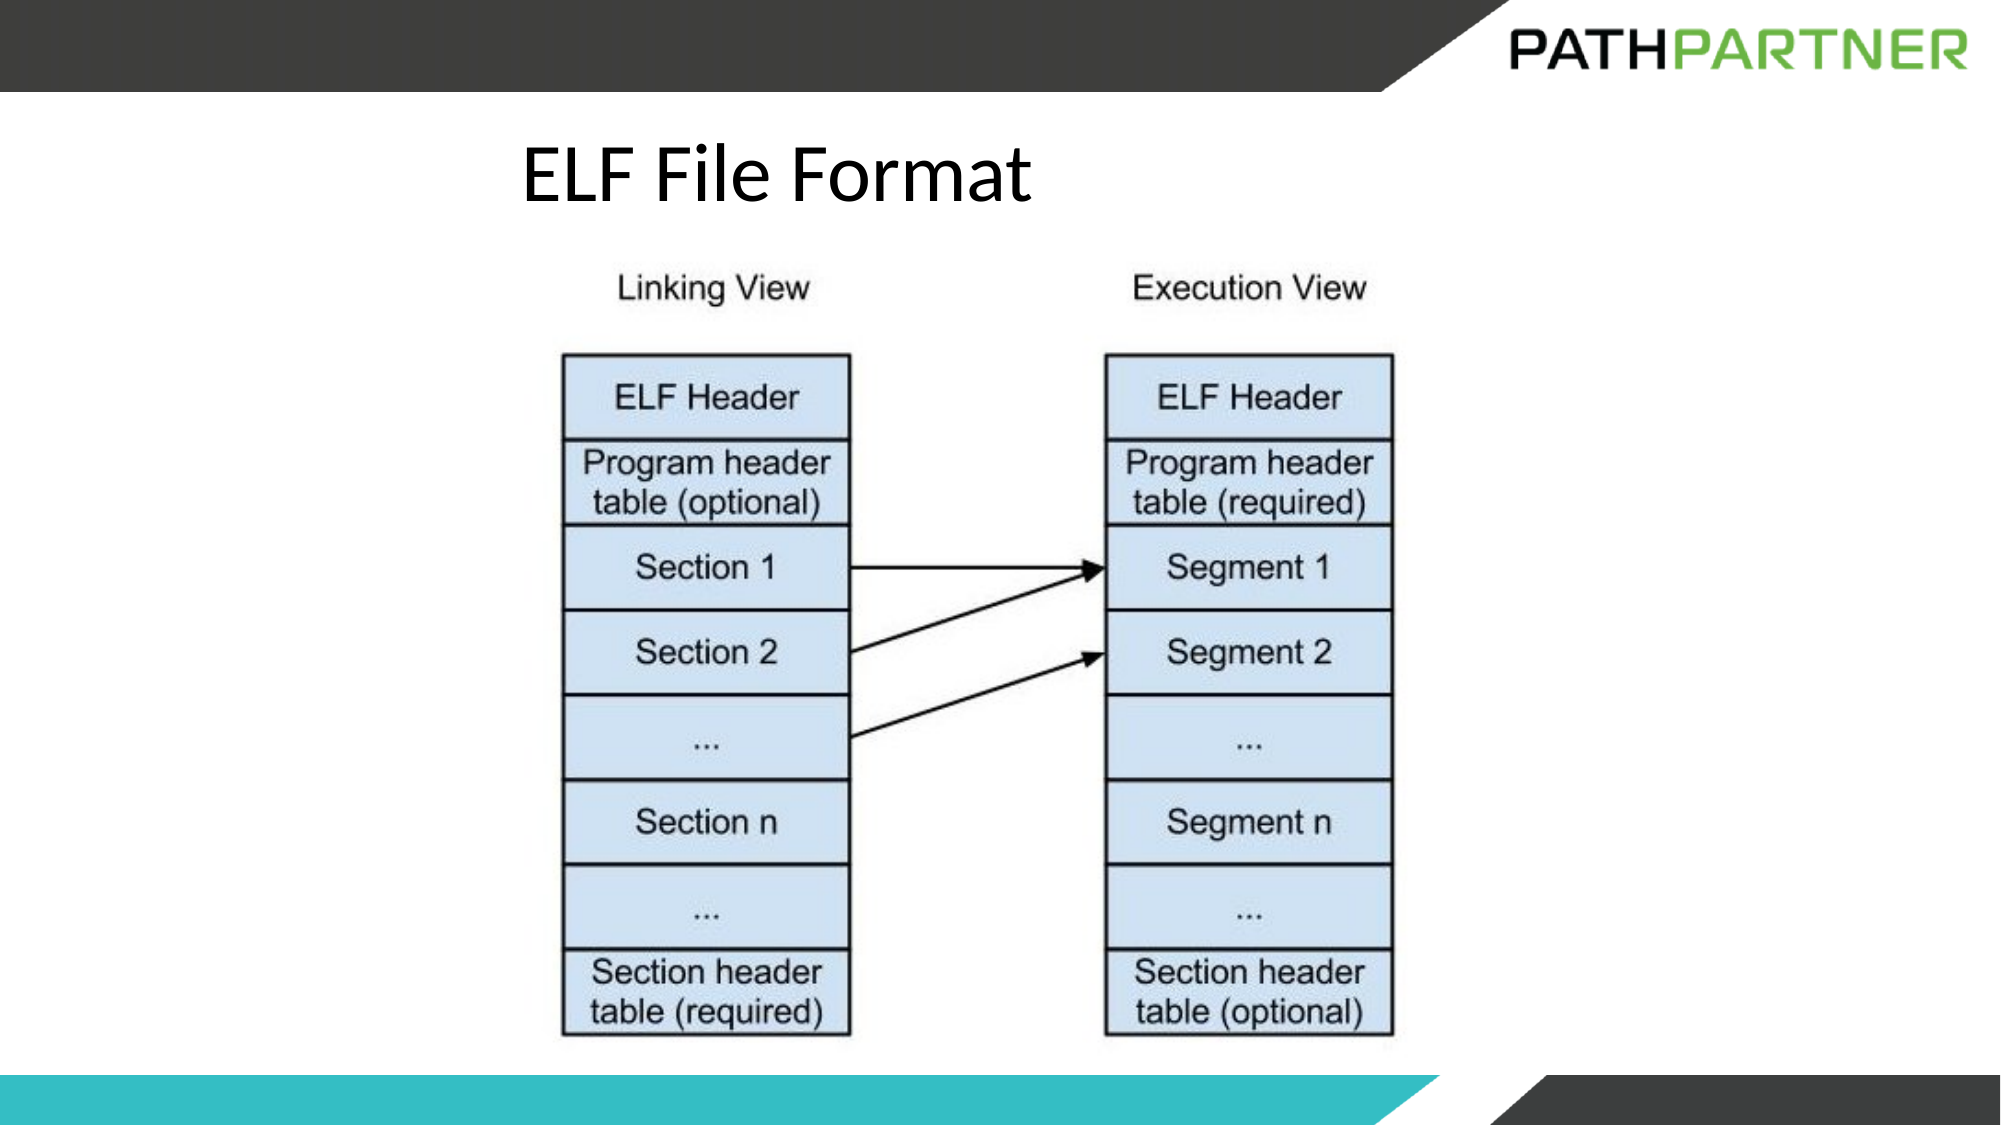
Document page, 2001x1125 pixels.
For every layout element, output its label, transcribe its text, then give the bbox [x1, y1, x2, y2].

picture [0, 248, 2001, 1125]
title ELF File Format [137, 92, 1863, 278]
picture [0, 0, 2000, 92]
